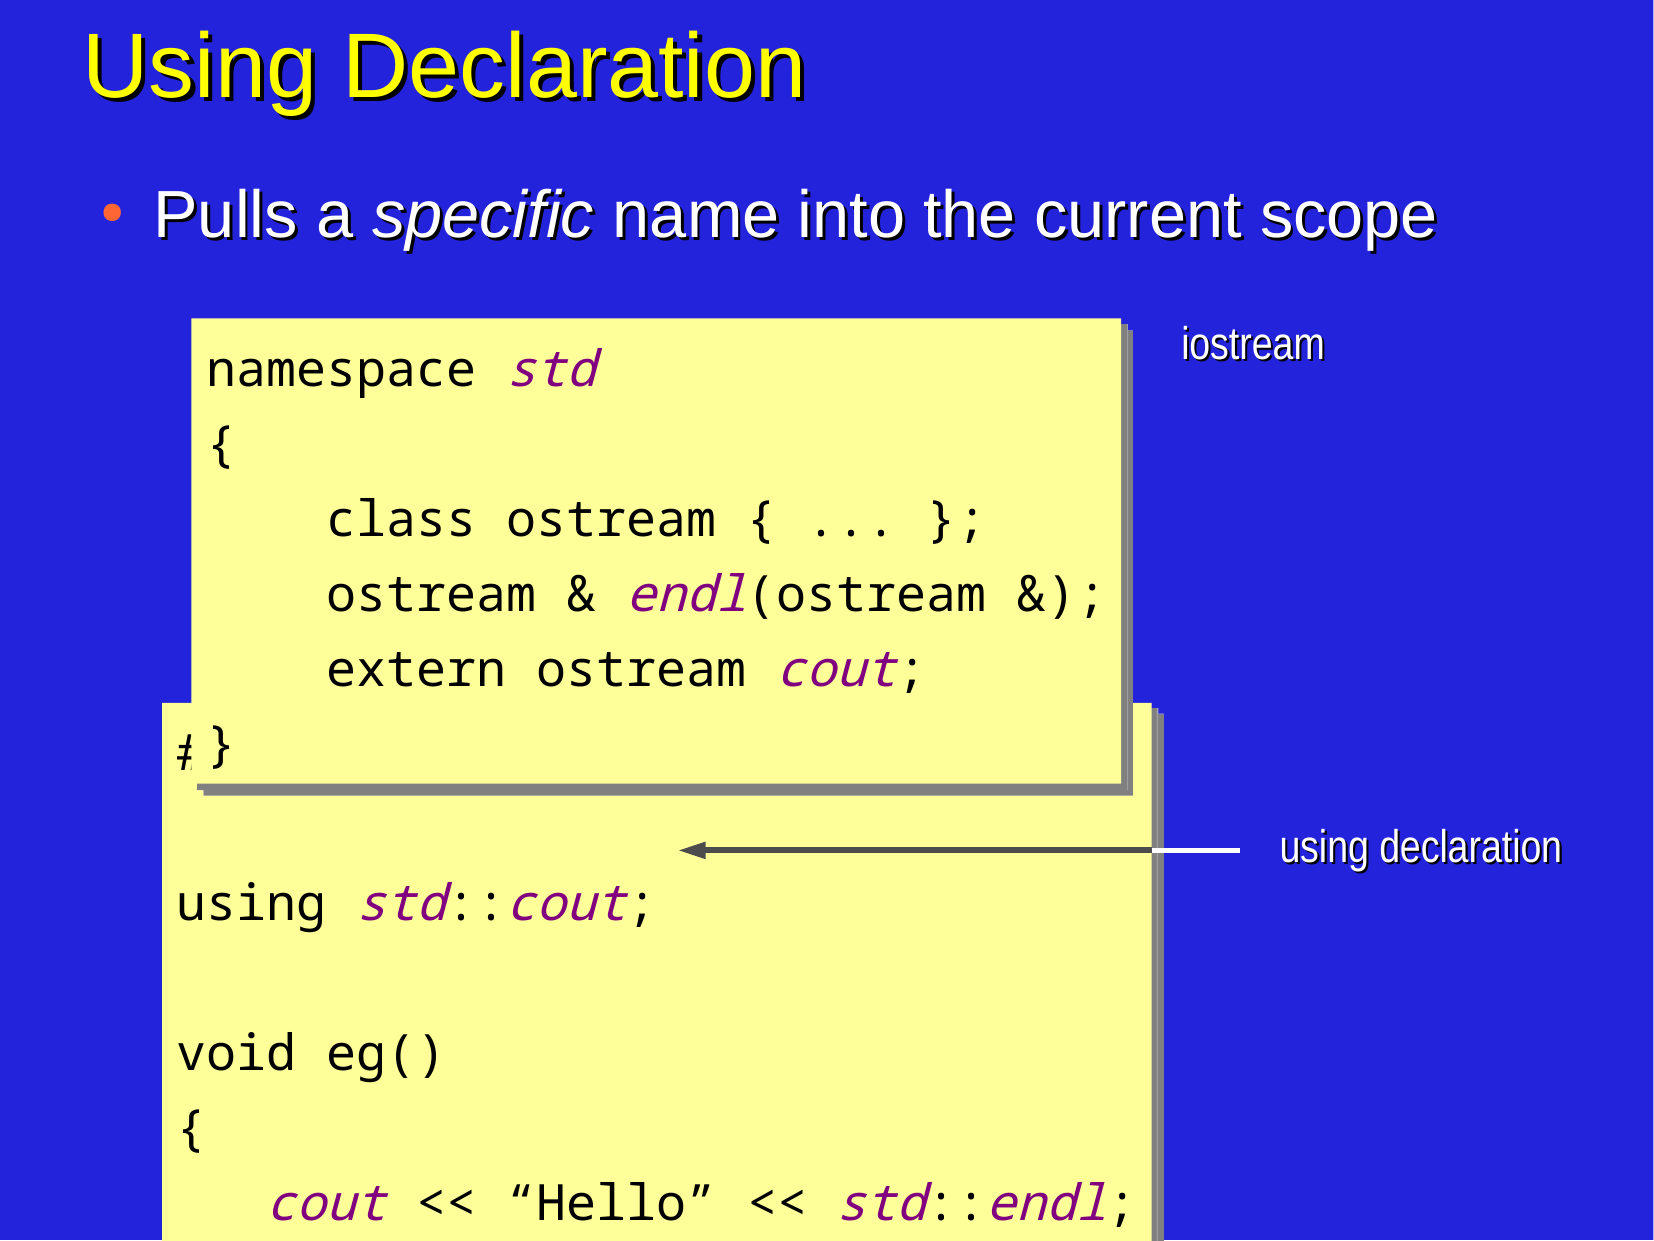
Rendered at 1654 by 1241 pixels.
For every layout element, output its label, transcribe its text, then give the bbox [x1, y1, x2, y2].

text_box using declaration [1264, 808, 1654, 880]
title Using Declaration [82, 2, 1571, 130]
list Pulls a specific name into the current scope [82, 177, 1571, 1182]
text_box namespace std { class ostream { ... }; ostream & endl(ostream &); extern ostream cout; } [191, 318, 1122, 784]
text_box iostream [1166, 306, 1405, 377]
text_box #include <iostream> using std::cout; void eg() { cout << “Hello” << std::endl; } [162, 702, 1152, 1241]
